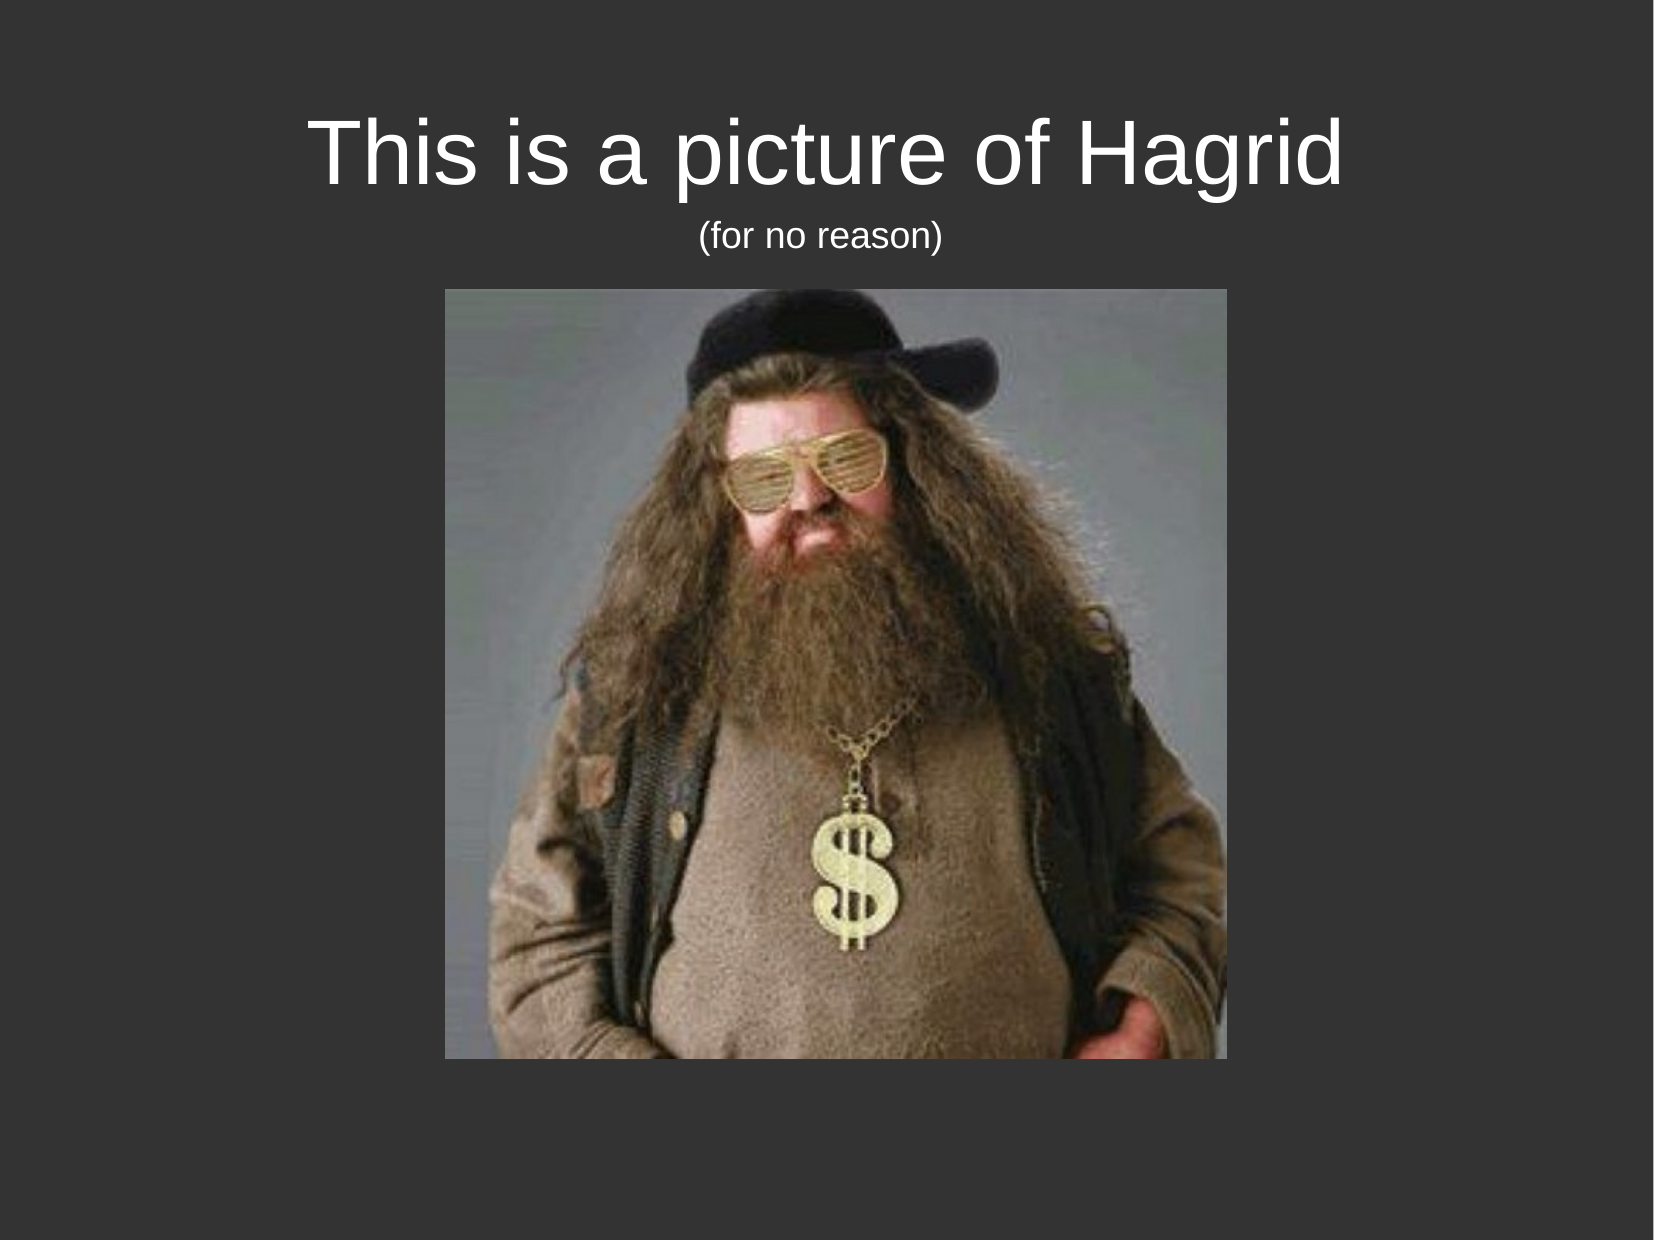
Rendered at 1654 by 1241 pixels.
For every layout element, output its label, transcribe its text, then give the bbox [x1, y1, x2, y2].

text_box (for no reason) [259, 206, 1382, 264]
title This is a picture of Hagrid [82, 49, 1571, 257]
picture [445, 289, 1227, 1059]
